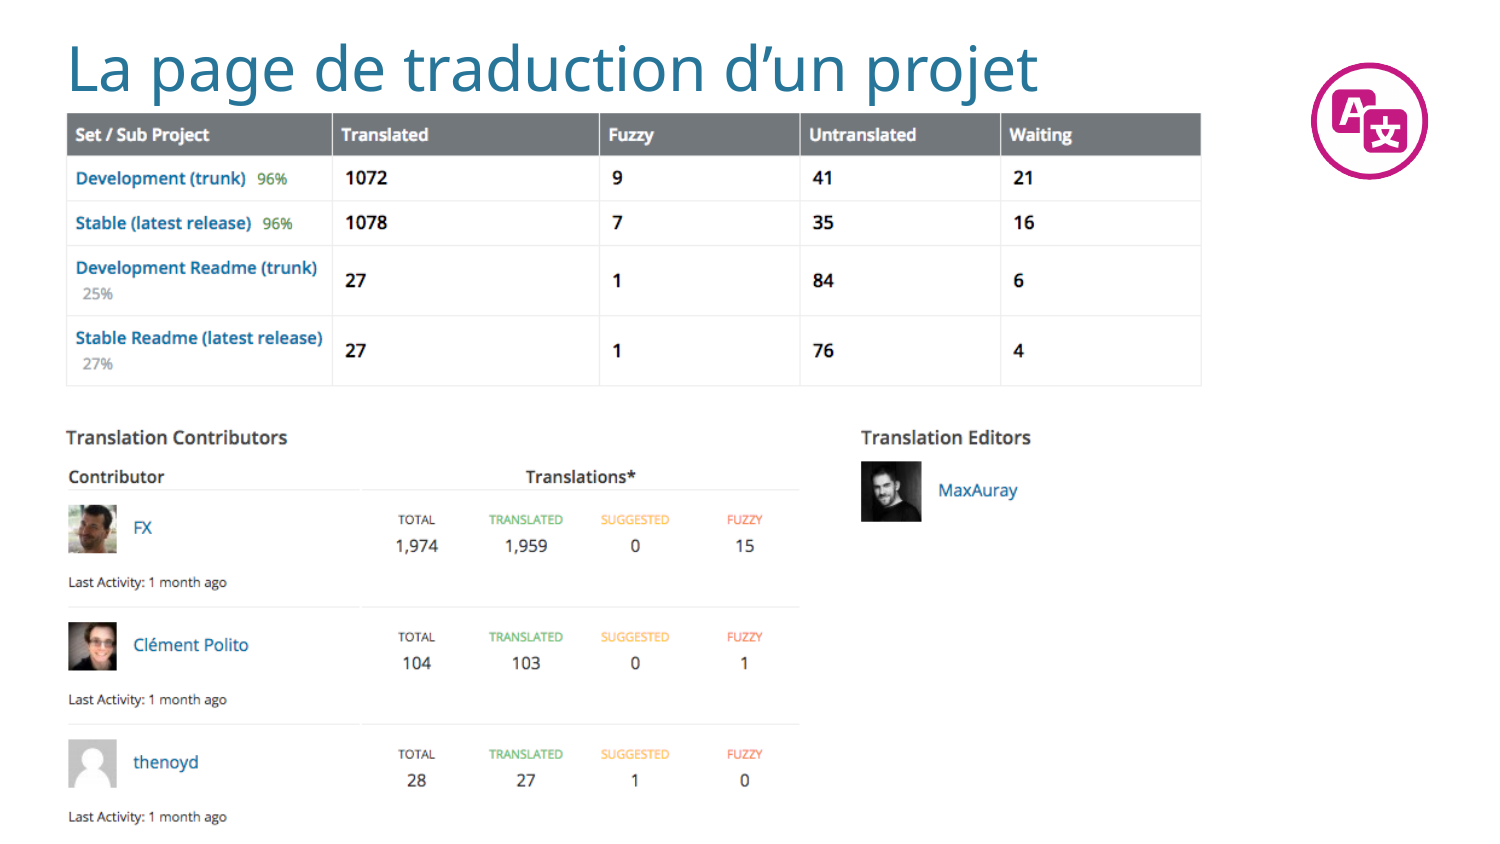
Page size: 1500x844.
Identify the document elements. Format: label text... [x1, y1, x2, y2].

title La page de traduction d’un projet [51, 0, 1449, 119]
picture [60, 106, 1208, 835]
picture [1290, 54, 1449, 188]
